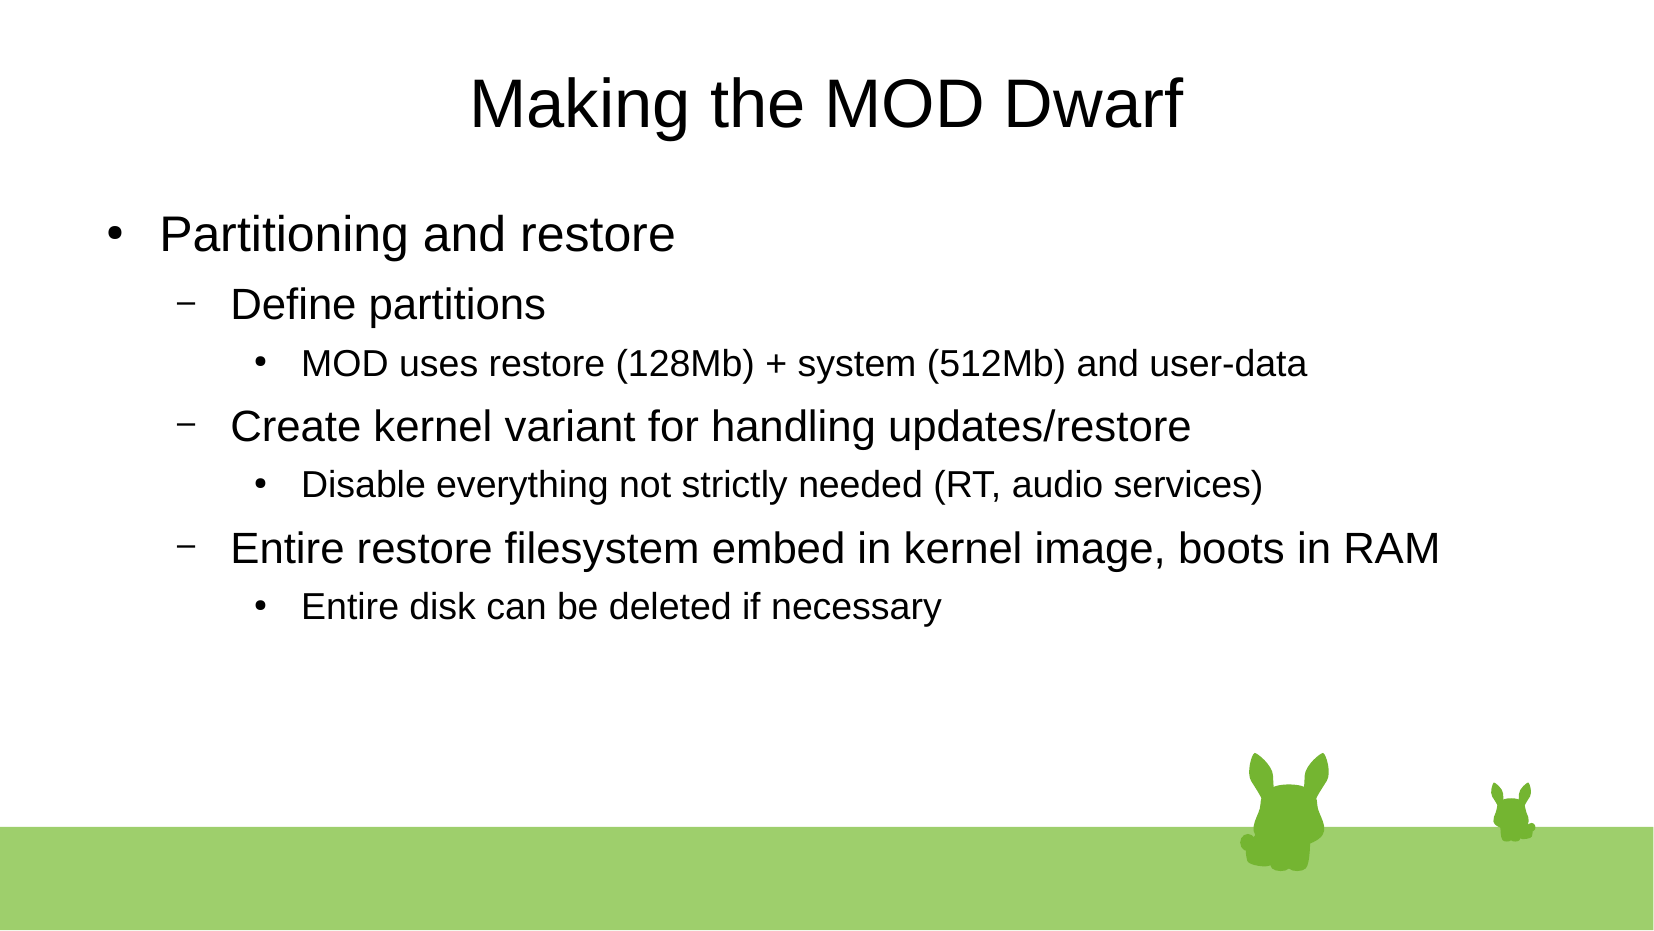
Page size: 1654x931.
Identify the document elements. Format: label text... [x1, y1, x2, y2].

list Partitioning and restore Define partitions MOD uses restore (128Mb) + system (512Mb) and user-data Create kernel variant for handling updates/restore Disable everything not strictly needed (RT, audio services) Entire restore filesystem embed in kernel image, boots in RAM Entire disk can be deleted if necessary [88, 206, 1565, 739]
title Making the MOD Dwarf [88, 29, 1565, 178]
